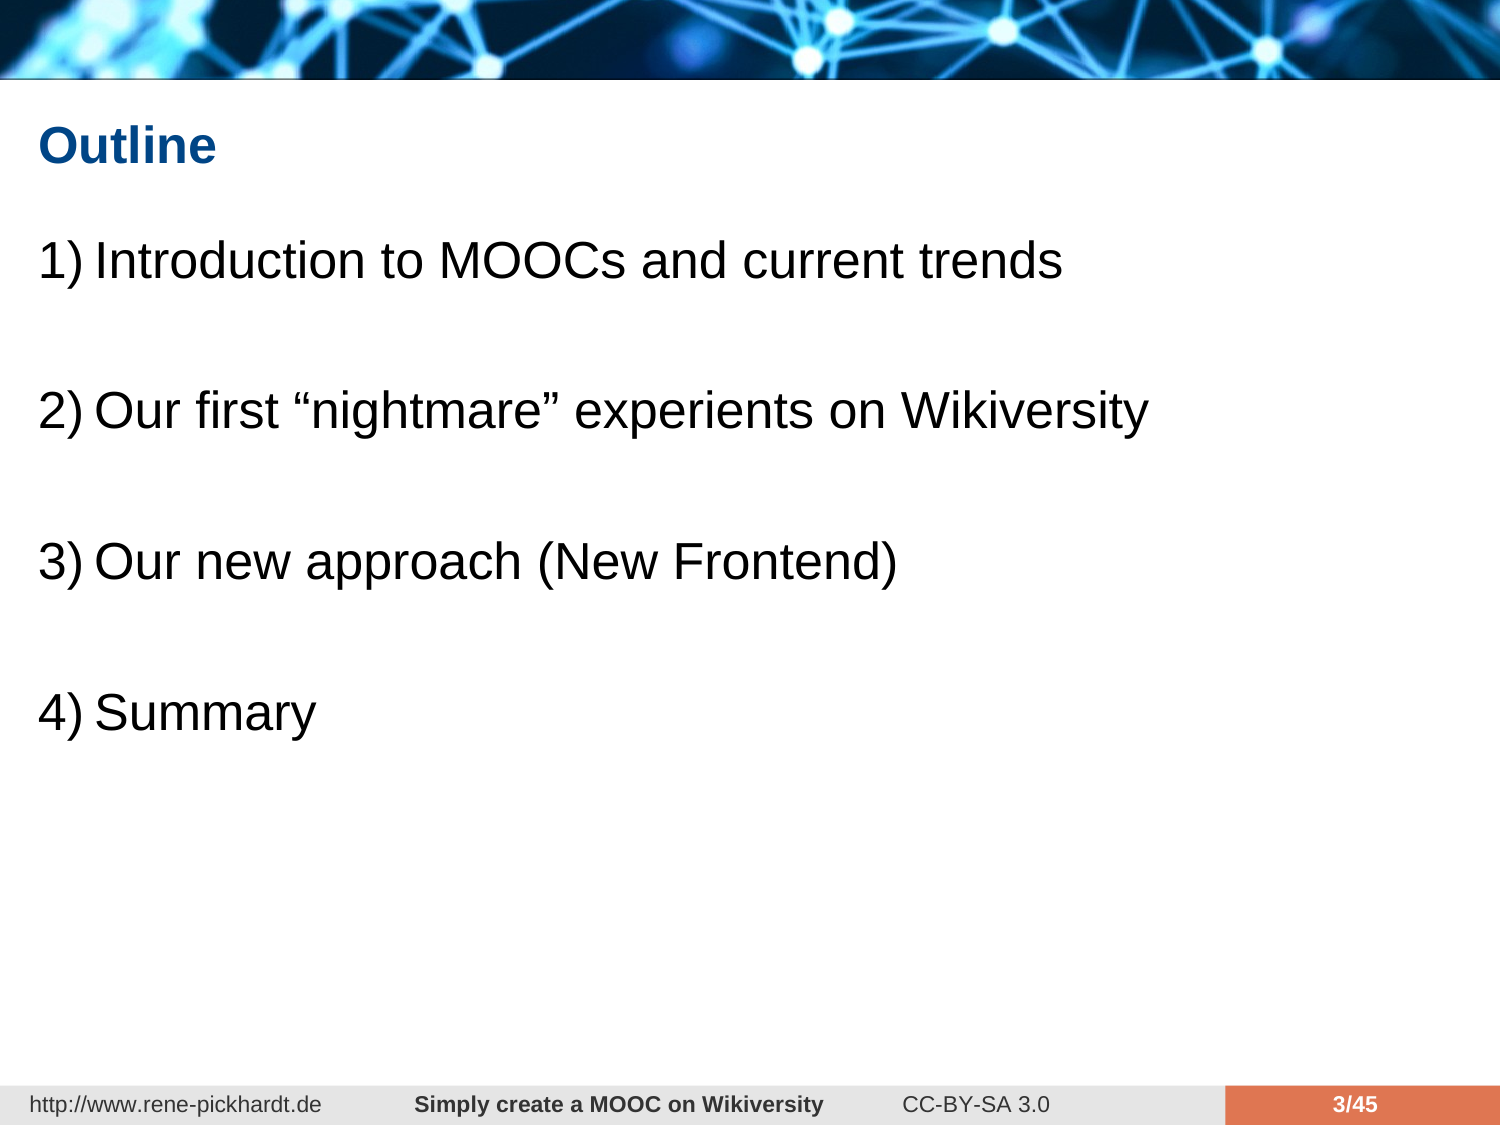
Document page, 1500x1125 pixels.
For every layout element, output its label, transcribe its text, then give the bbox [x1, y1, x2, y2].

title Outline [23, 112, 1500, 187]
list Introduction to MOOCs and current trends Our first “nightmare” experients on Wikiversity Our new approach (New Frontend) Summary [23, 218, 1483, 872]
picture [0, 0, 1500, 80]
